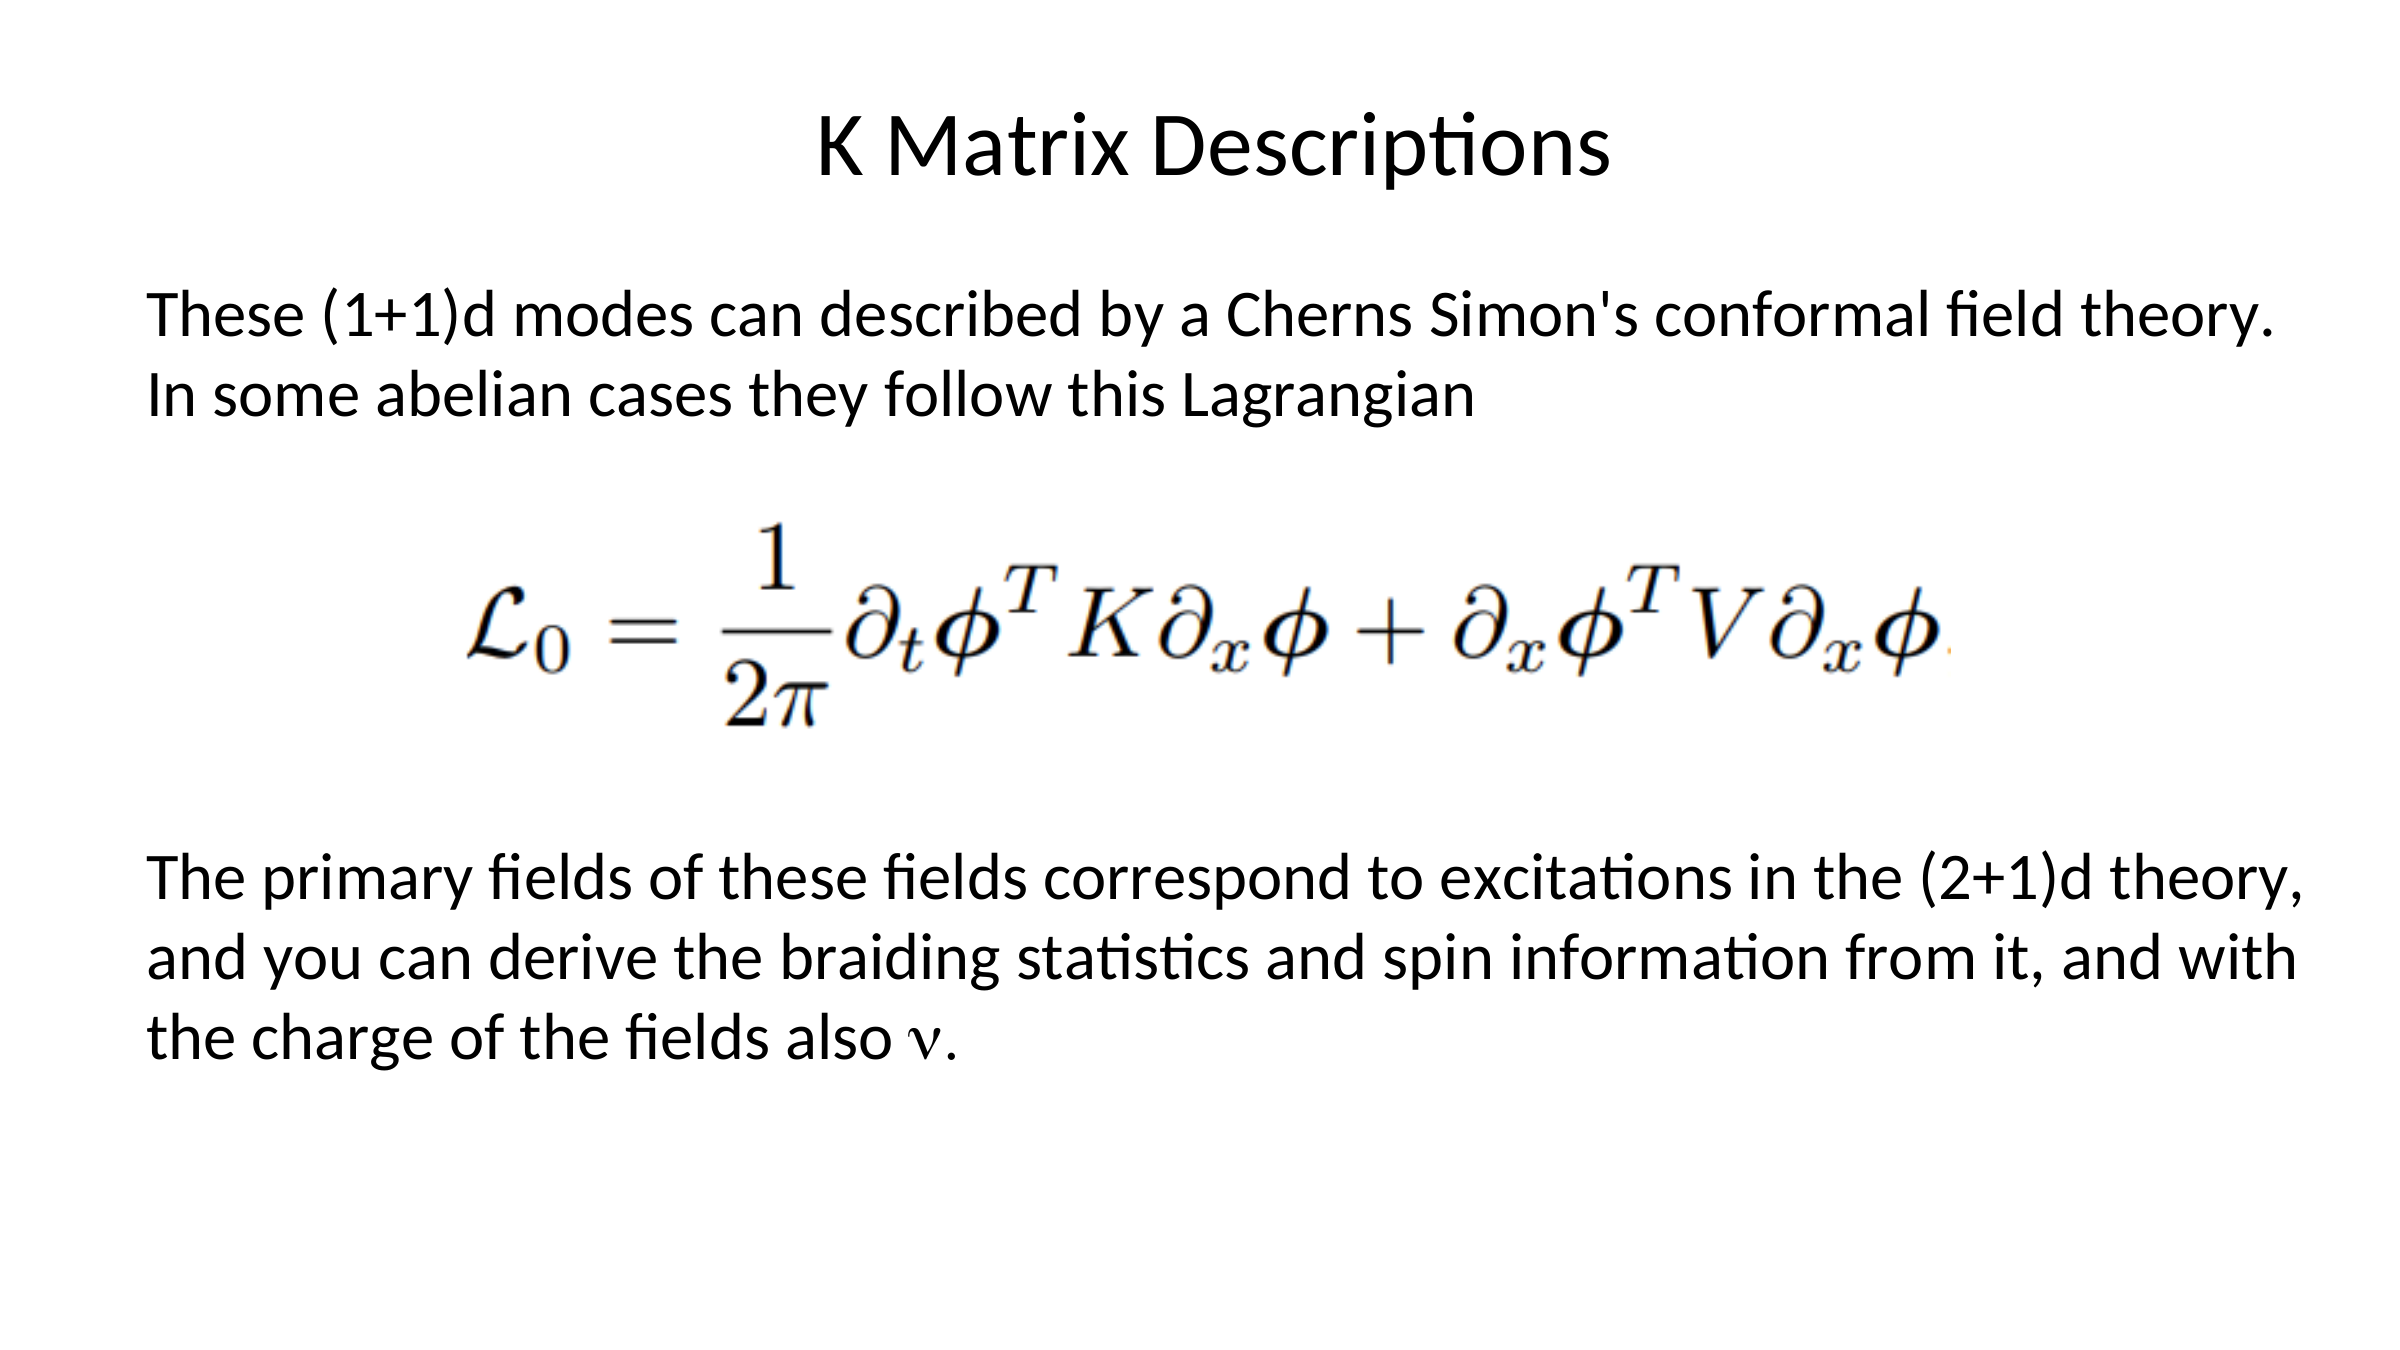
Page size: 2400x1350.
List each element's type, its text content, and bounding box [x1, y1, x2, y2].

title K Matrix Descriptions [75, 45, 2356, 233]
picture [450, 487, 1951, 765]
list These (1+1)d modes can described by a Cherns Simon's conformal field theory. In some abelian cases they follow this Lagrangian The primary fields of these fields correspond to excitations in the (2+1)d theory, and you can derive the braiding statistics and spin information from it, and with the charge of the fields also n. [75, 262, 2356, 1336]
